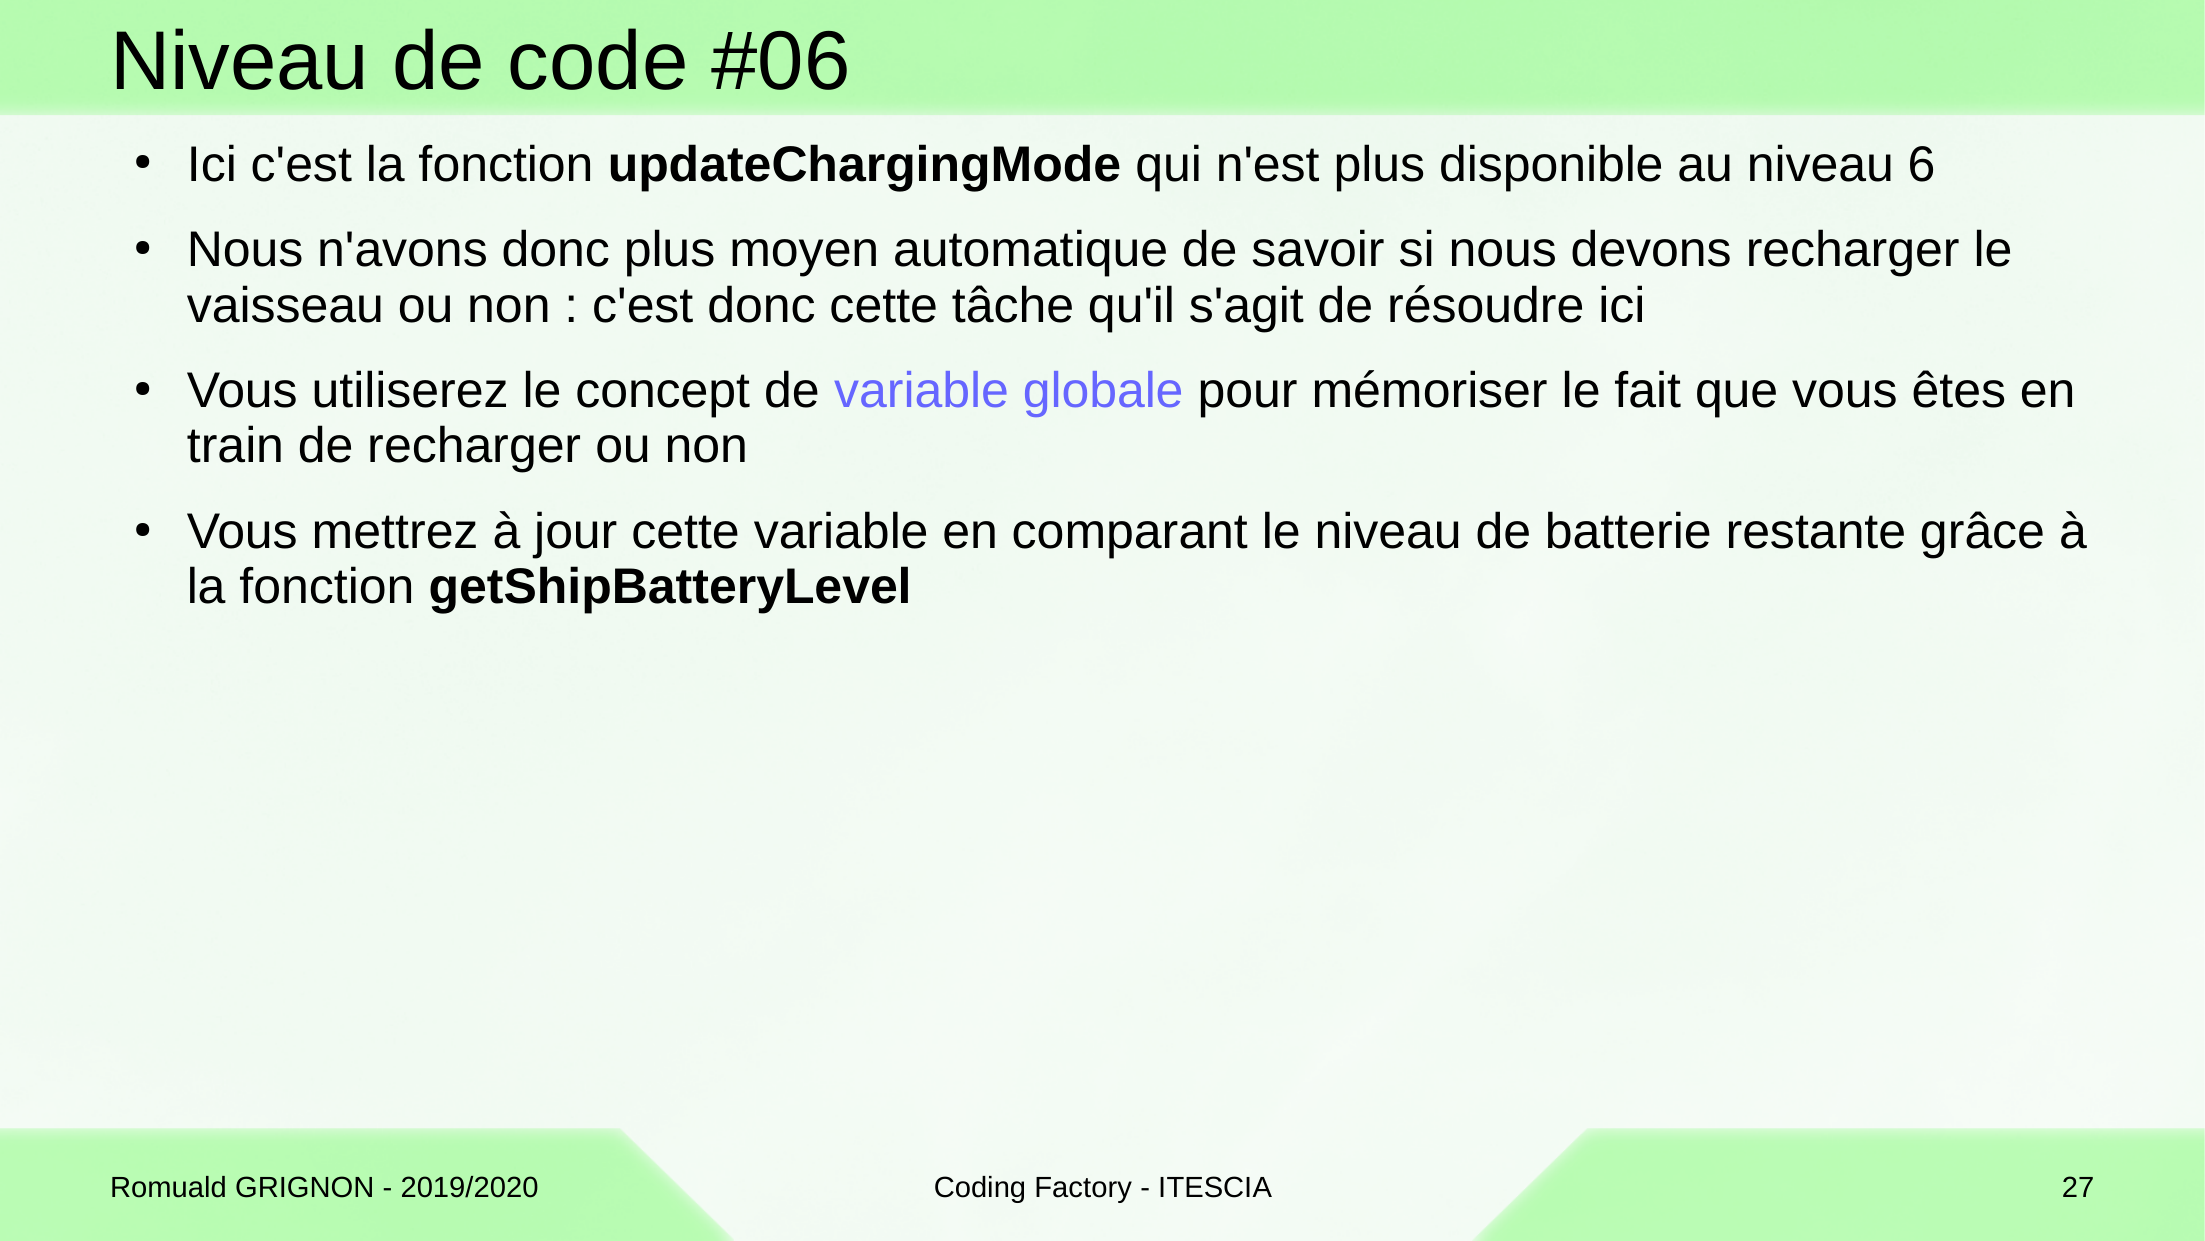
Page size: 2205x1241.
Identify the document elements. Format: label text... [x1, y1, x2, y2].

list Ici c'est la fonction updateChargingMode qui n'est plus disponible au niveau 6 Nous n'avons donc plus moyen automatique de savoir si nous devons recharger le vaisseau ou non : c'est donc cette tâche qu'il s'agit de résoudre ici Vous utiliserez le concept de variable globale pour mémoriser le fait que vous êtes en train de recharger ou non Vous mettrez à jour cette variable en comparant le niveau de batterie restante grâce à la fonction getShipBatteryLevel [116, 206, 2101, 1149]
picture [0, 0, 2205, 1241]
title Niveau de code #06 [110, 49, 2095, 257]
